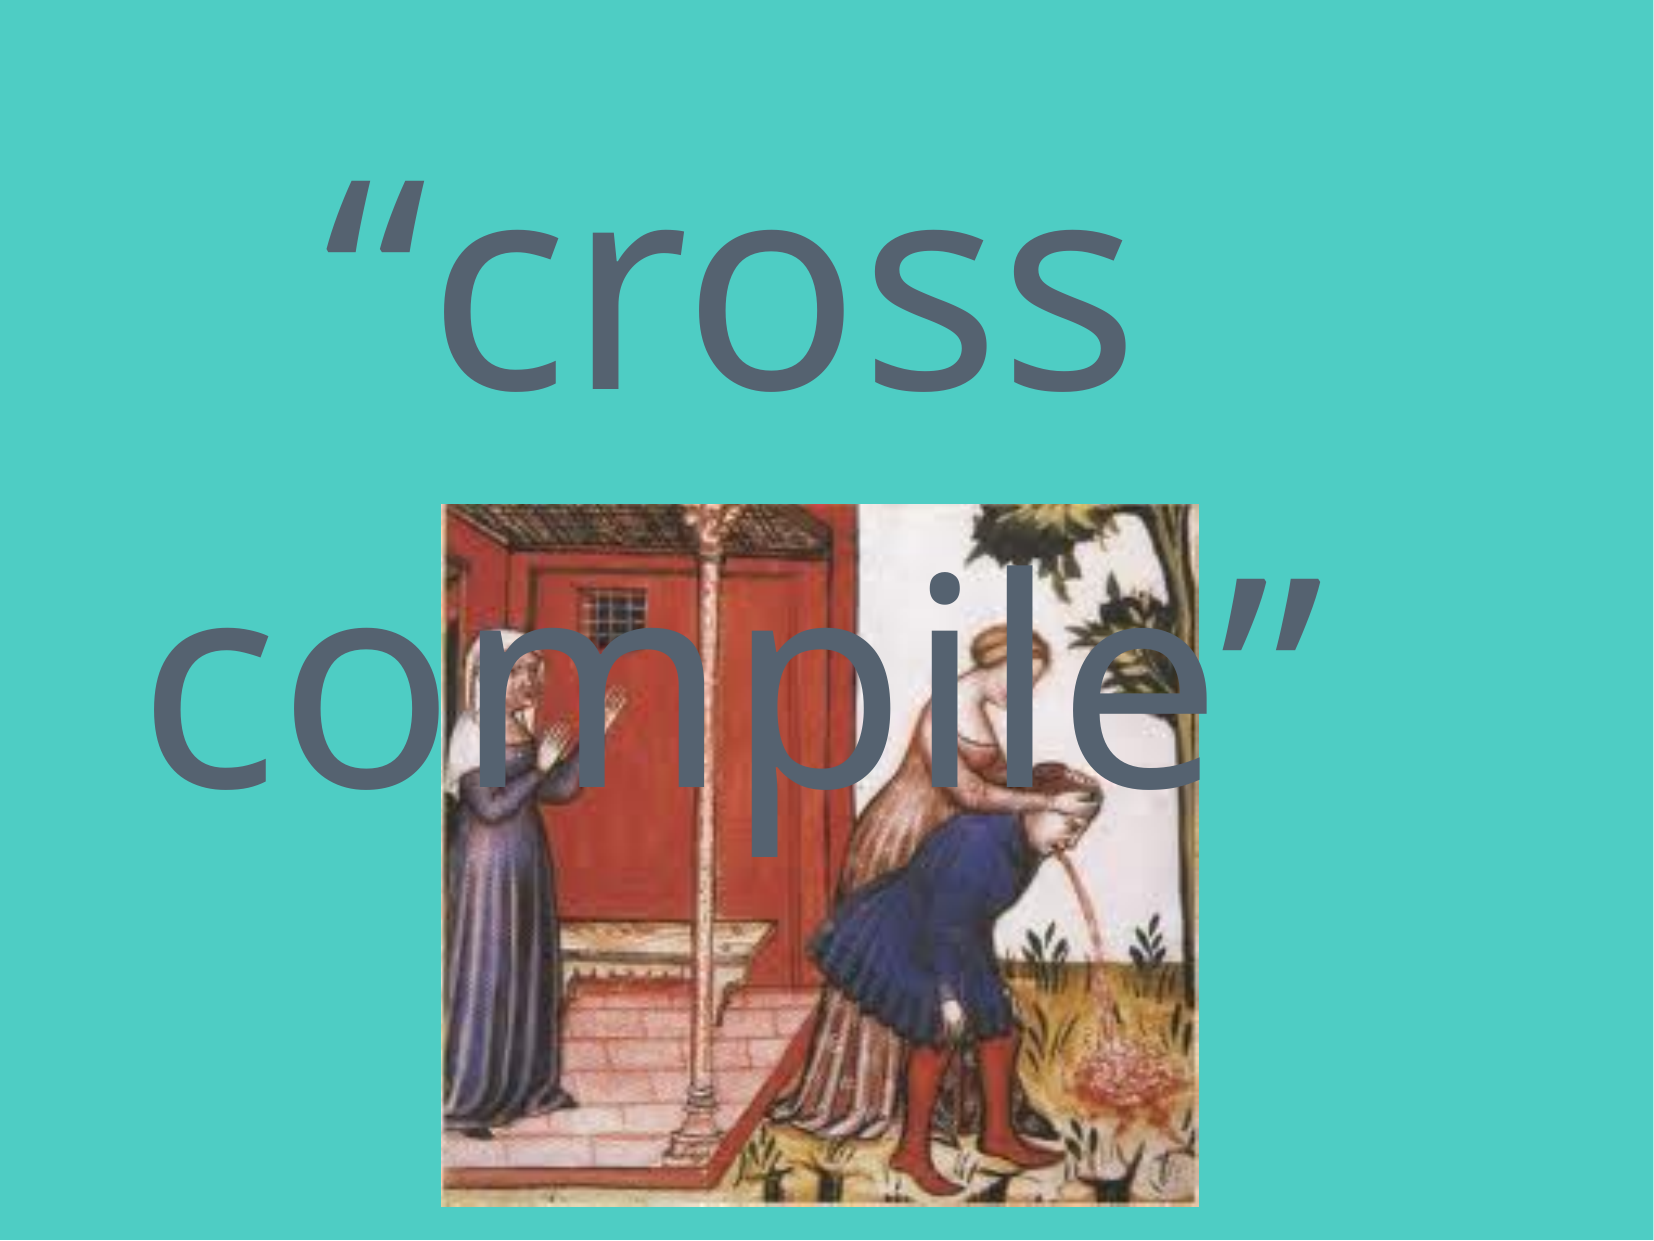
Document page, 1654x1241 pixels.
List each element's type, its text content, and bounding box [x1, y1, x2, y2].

picture [1100, 649, 1180, 693]
picture [1100, 714, 1199, 768]
text_box “cross compile” [124, 70, 1654, 423]
picture [441, 504, 1199, 1207]
